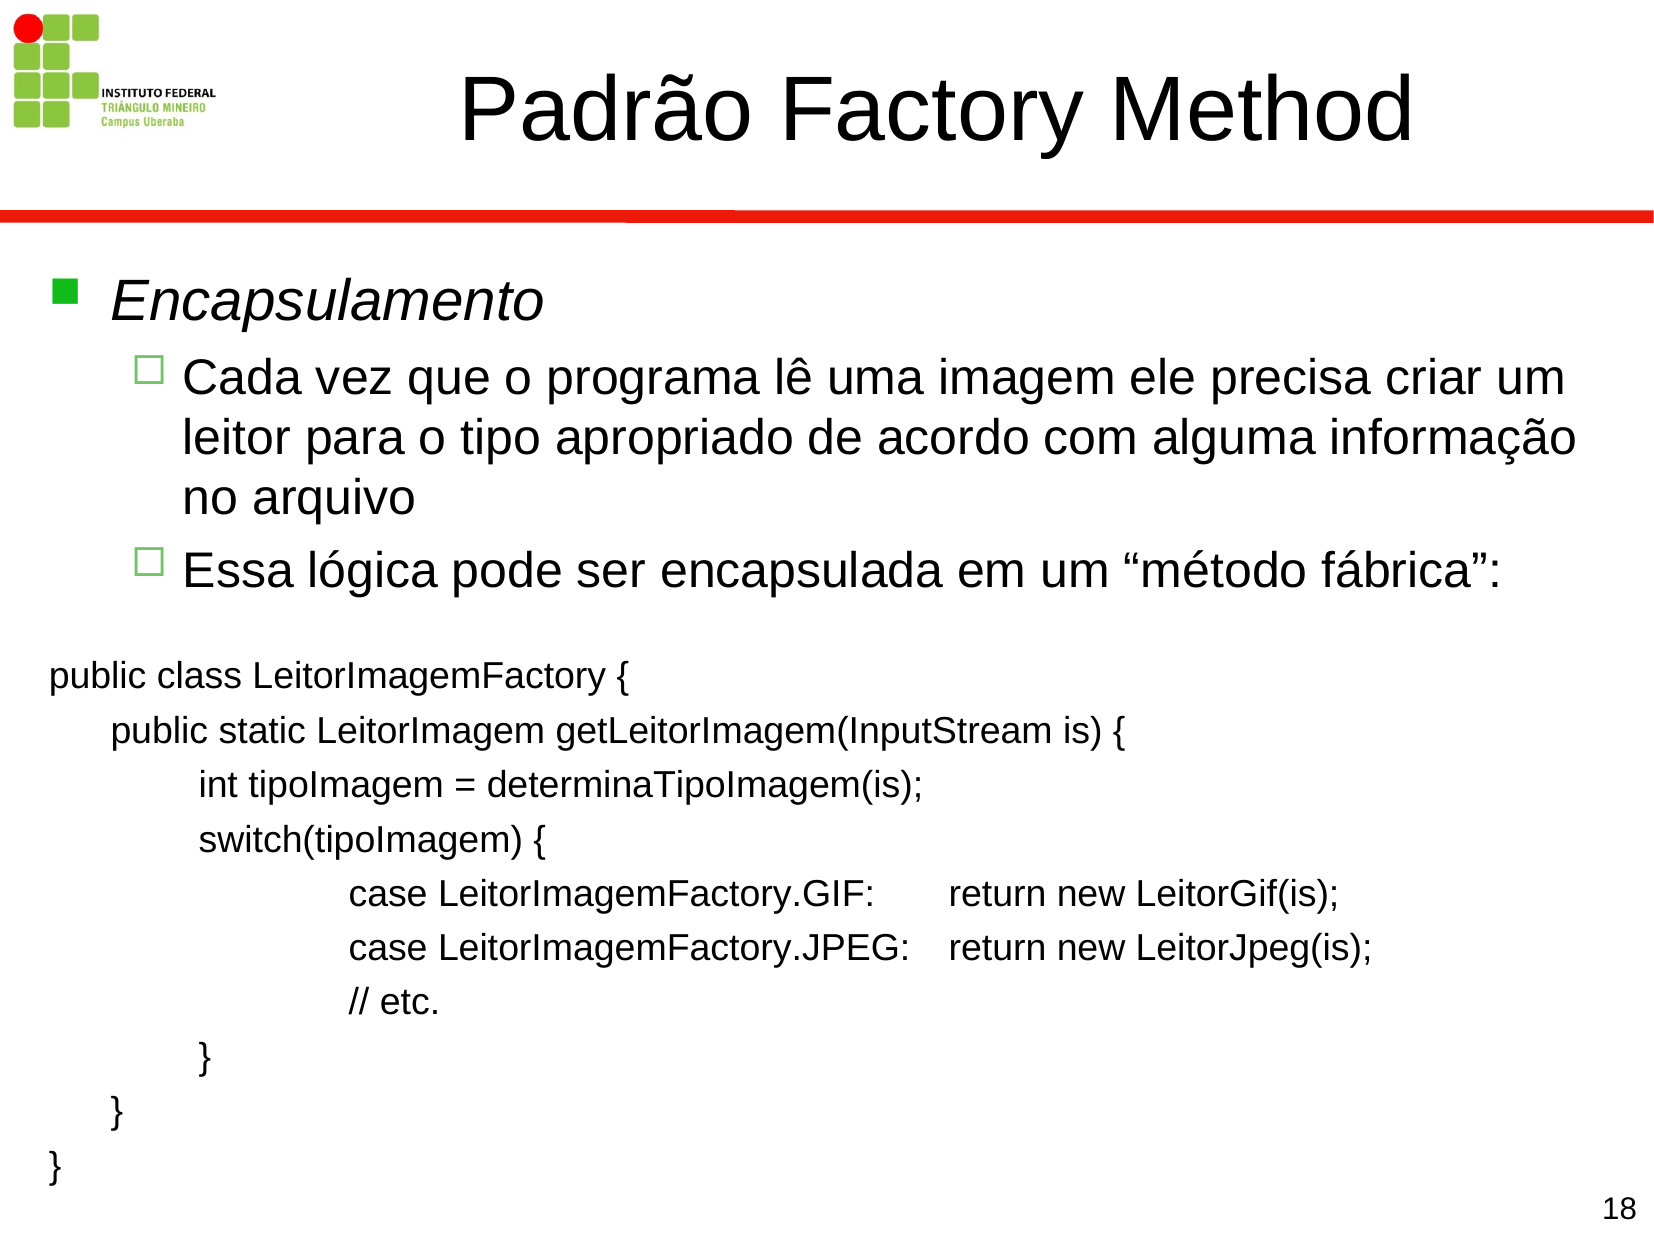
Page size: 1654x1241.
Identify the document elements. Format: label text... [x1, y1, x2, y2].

text_box Encapsulamento Cada vez que o programa lê uma imagem ele precisa criar um leitor para o tipo apropriado de acordo com alguma informação no arquivo Essa lógica pode ser encapsulada em um “método fábrica”: public class LeitorImagemFactory { public static LeitorImagem getLeitorImagem(InputStream is) { int tipoImagem = determinaTipoImagem(is); switch(tipoImagem) { case LeitorImagemFactory.GIF: return new LeitorGif(is); case LeitorImagemFactory.JPEG: return new LeitorJpeg(is); // etc. } } } [32, 253, 1654, 1241]
picture [0, 2, 228, 139]
text_box Padrão Factory Method [253, 0, 1622, 207]
text_box <number> [1185, 1179, 1654, 1220]
